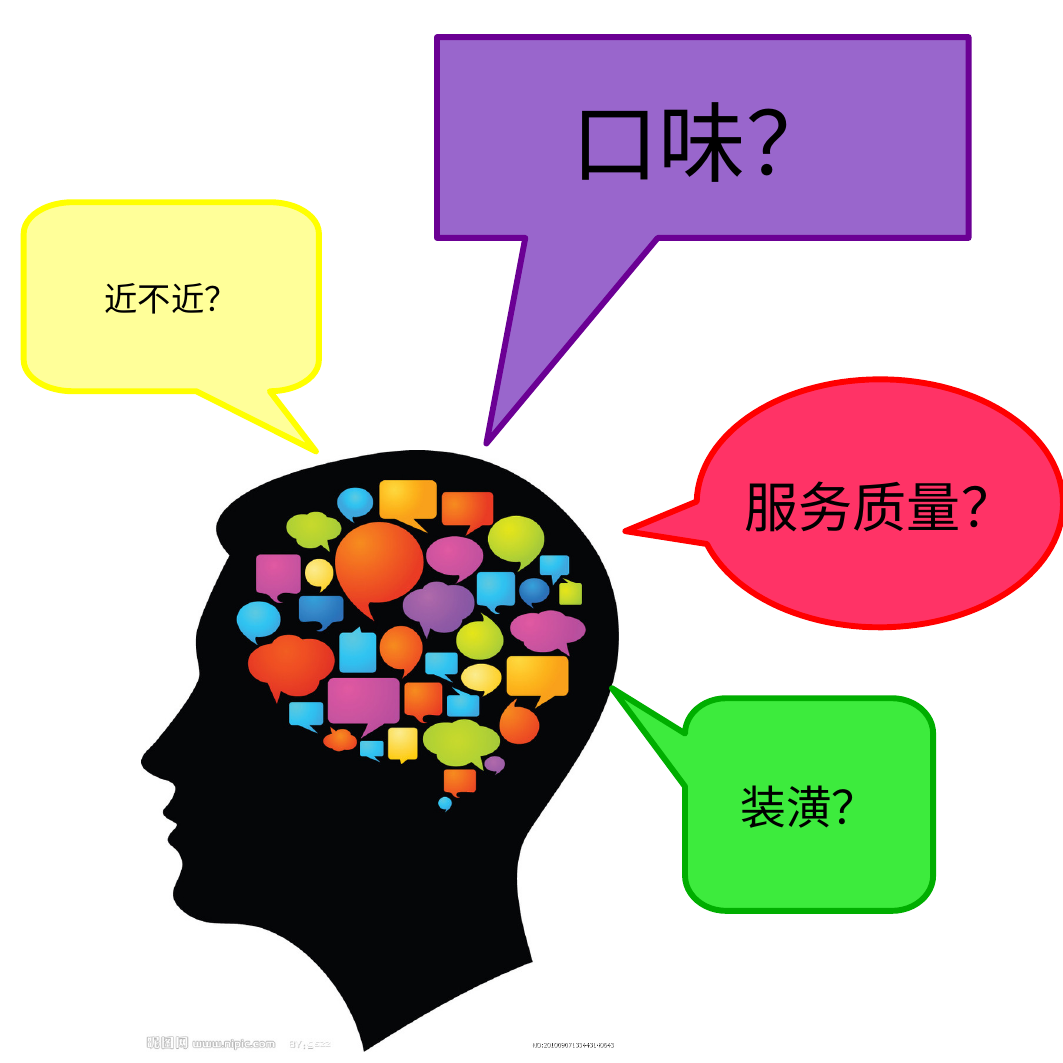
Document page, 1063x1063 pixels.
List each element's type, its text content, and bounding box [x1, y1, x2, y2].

text_box 服务质量？ [625, 379, 1063, 628]
text_box 口味？ [437, 37, 969, 444]
text_box 近不近？ [23, 202, 319, 452]
text_box 装潢？ [611, 688, 934, 911]
picture [141, 450, 619, 1052]
